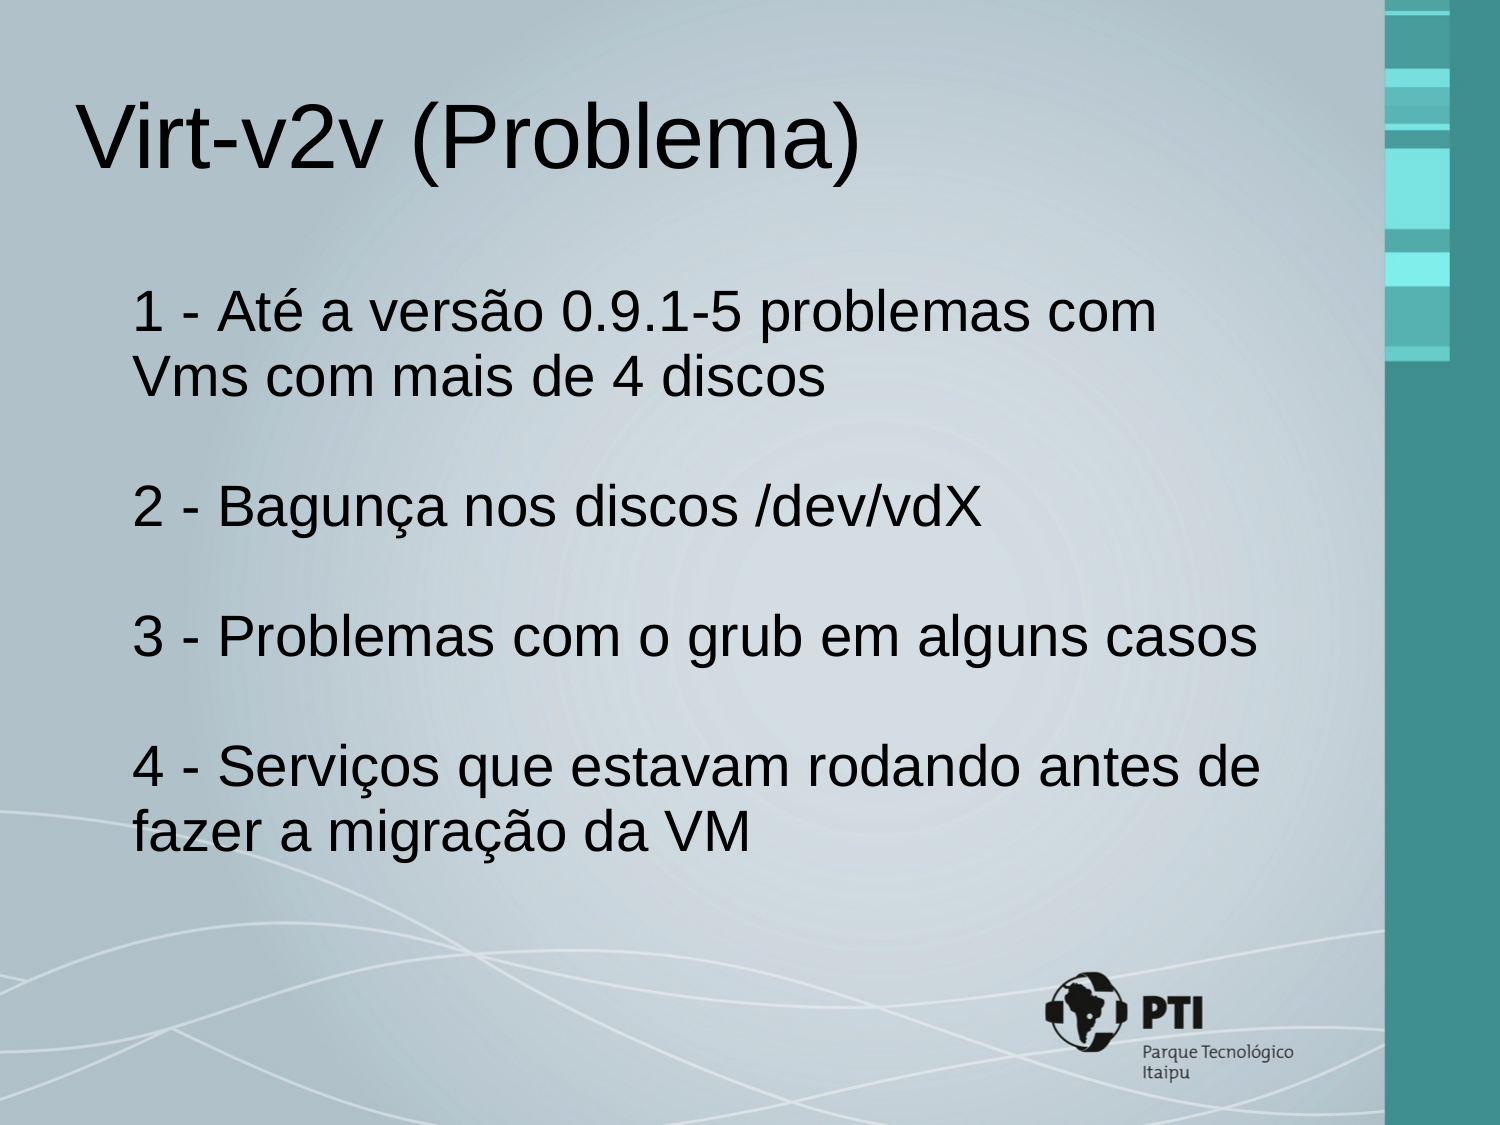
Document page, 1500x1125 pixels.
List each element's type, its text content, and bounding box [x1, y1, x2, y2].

text_box 1 - Até a versão 0.9.1-5 problemas com Vms com mais de 4 discos 2 - Bagunça nos discos /dev/vdX 3 - Problemas com o grub em alguns casos 4 - Serviços que estavam rodando antes de fazer a migração da VM [118, 271, 1288, 878]
picture [0, 0, 1500, 1125]
title Virt-v2v (Problema) [74, 44, 1425, 232]
